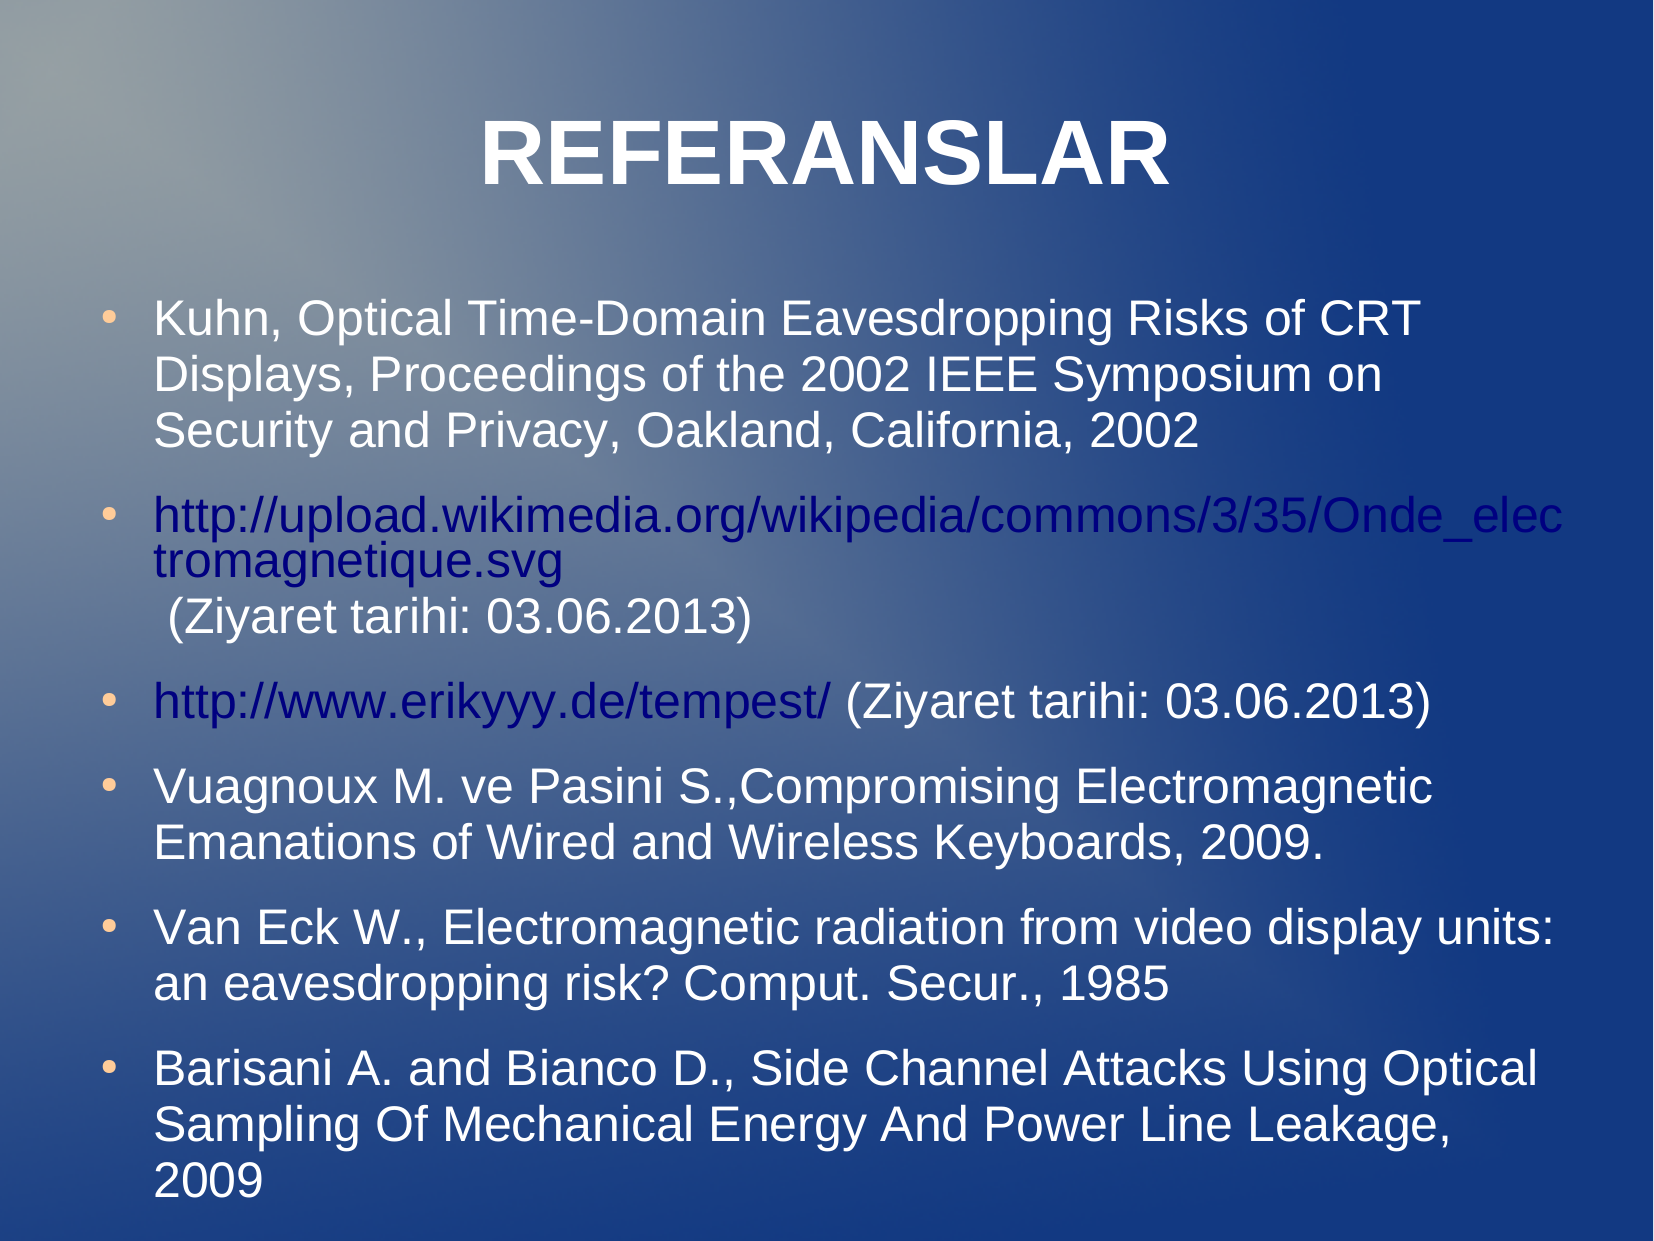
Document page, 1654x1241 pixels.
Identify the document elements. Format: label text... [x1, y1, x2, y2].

title REFERANSLAR [82, 50, 1571, 256]
list Kuhn, Optical Time-Domain Eavesdropping Risks of CRT Displays, Proceedings of the 2002 IEEE Symposium on Security and Privacy, Oakland, California, 2002 http://upload.wikimedia.org/wikipedia/commons/3/35/Onde_electromagnetique.svg (Ziyaret tarihi: 03.06.2013) http://www.erikyyy.de/tempest/ (Ziyaret tarihi: 03.06.2013) Vuagnoux M. ve Pasini S.,Compromising Electromagnetic Emanations of Wired and Wireless Keyboards, 2009. Van Eck W., Electromagnetic radiation from video display units: an eavesdropping risk? Comput. Secur., 1985 Barisani A. and Bianco D., Side Channel Attacks Using Optical Sampling Of Mechanical Energy And Power Line Leakage, 2009 [82, 290, 1571, 1173]
picture [0, 0, 1654, 1241]
